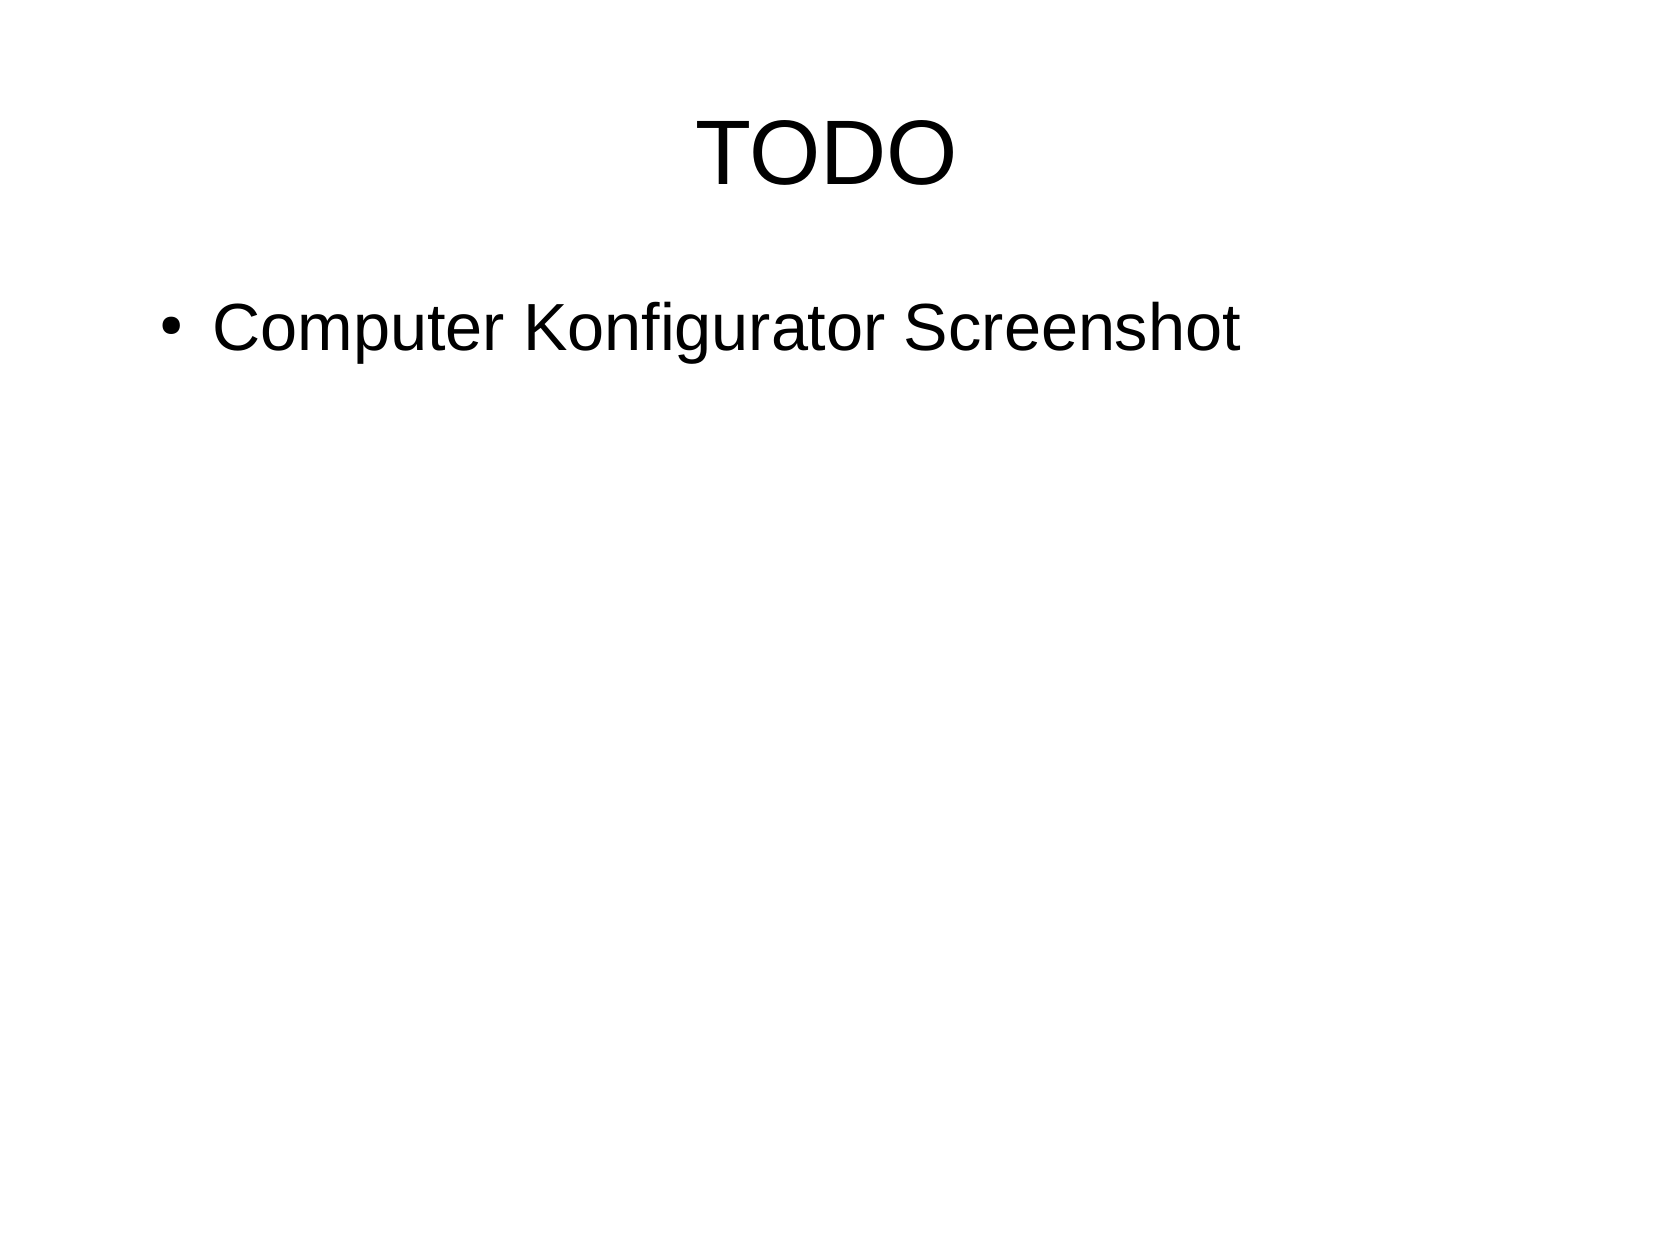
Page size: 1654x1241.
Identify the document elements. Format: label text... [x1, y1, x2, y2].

list Computer Konfigurator Screenshot [82, 290, 1571, 1109]
title TODO [82, 49, 1571, 257]
